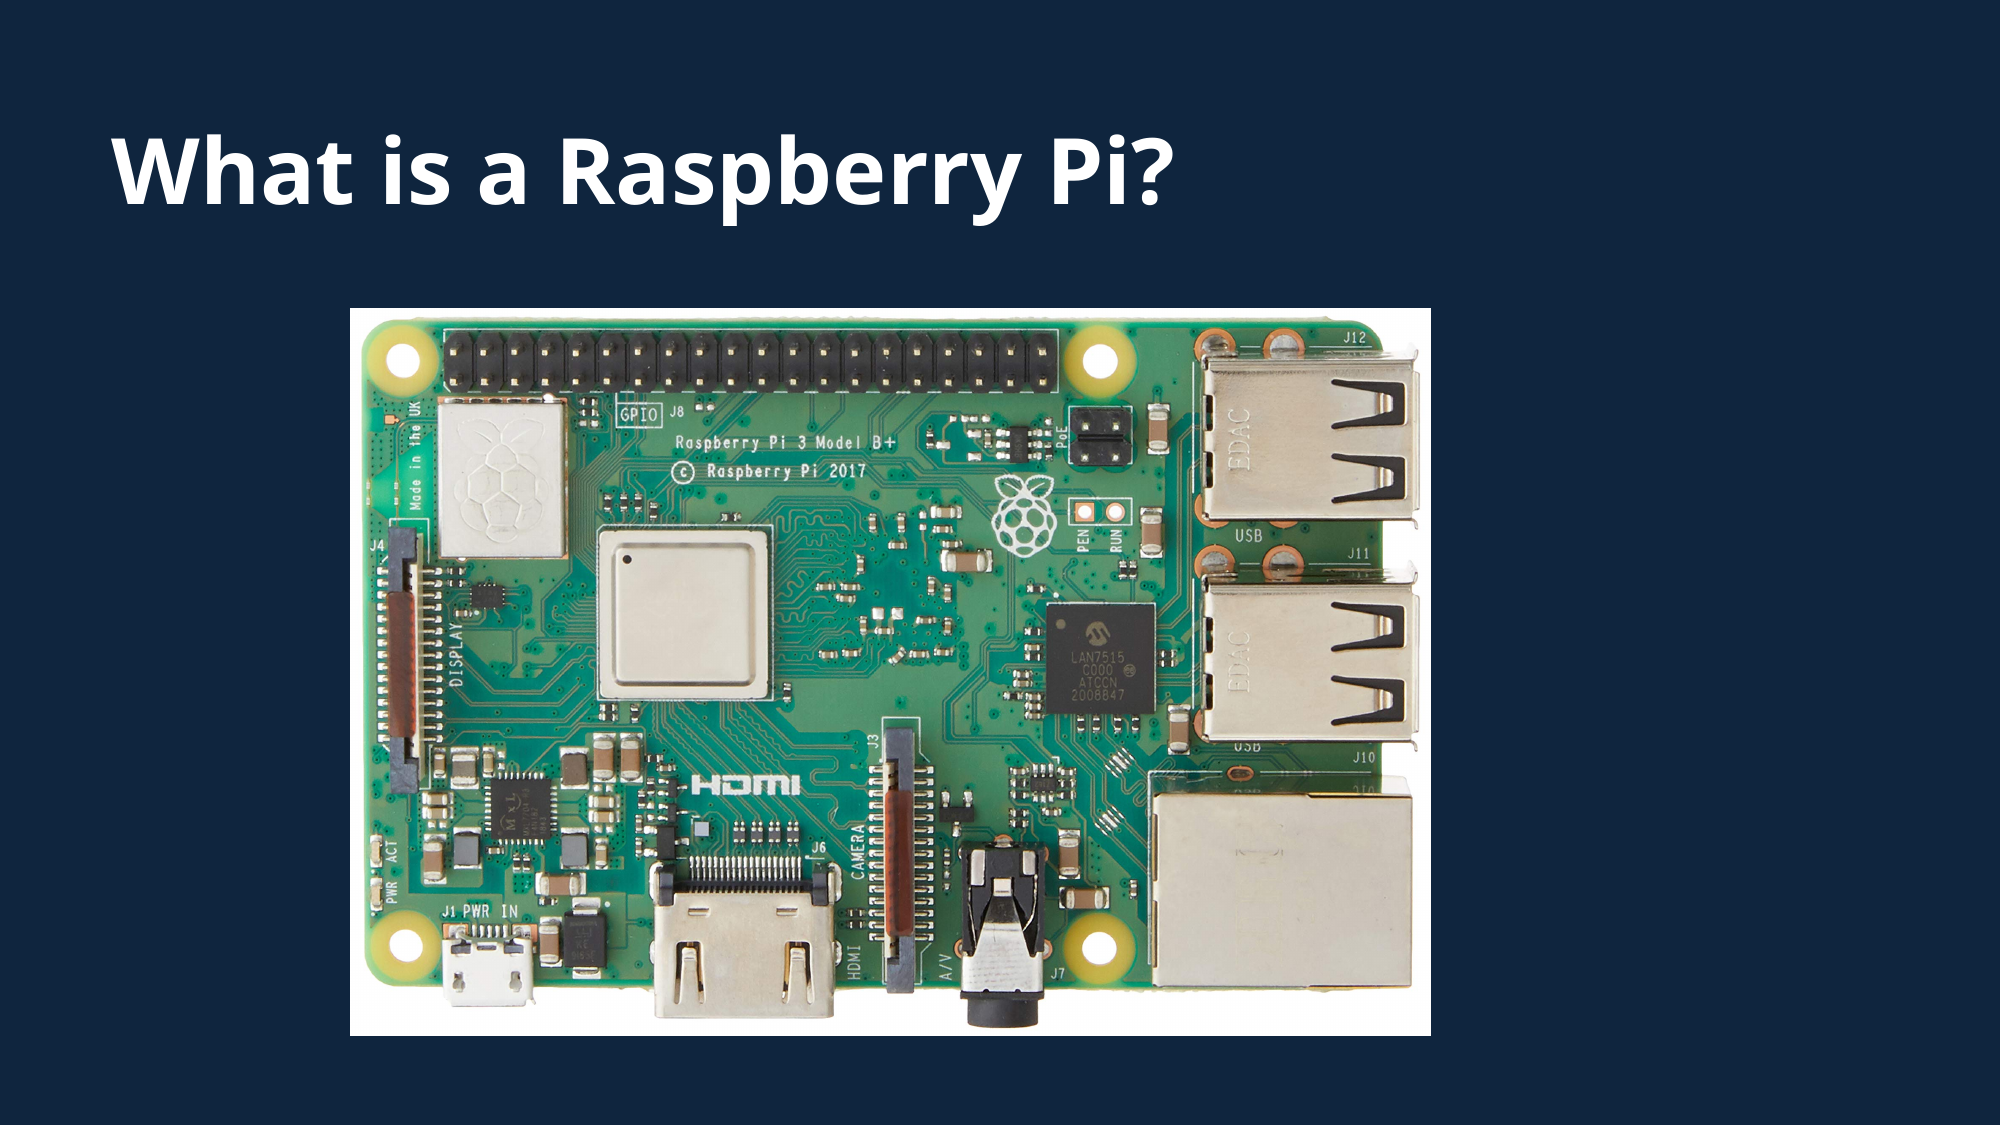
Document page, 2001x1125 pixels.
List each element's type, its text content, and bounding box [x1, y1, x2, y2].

picture [350, 308, 1431, 1036]
title What is a Raspberry Pi? [96, 83, 1822, 267]
